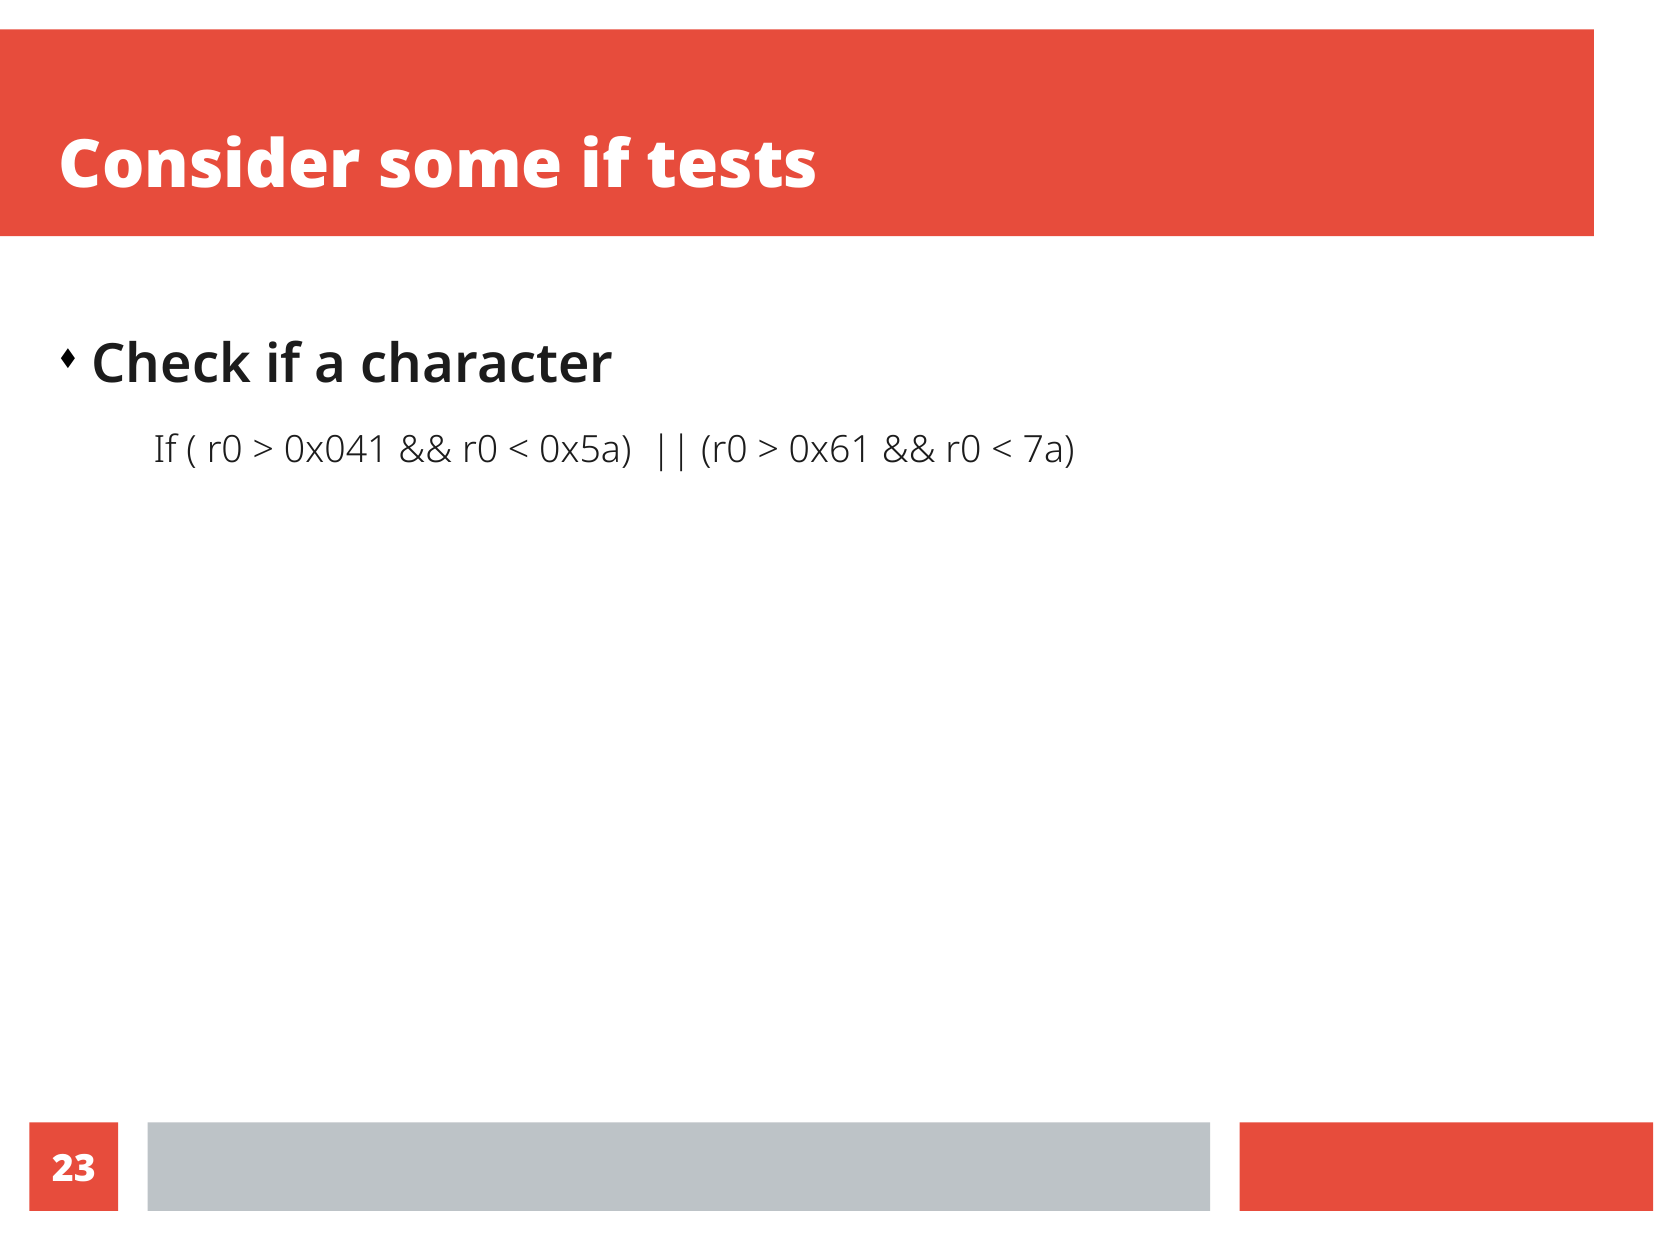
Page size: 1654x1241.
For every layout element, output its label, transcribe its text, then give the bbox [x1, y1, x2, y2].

list Check if a character If ( r0 > 0x041 && r0 < 0x5a) || (r0 > 0x61 && r0 < 7a) [58, 324, 1565, 1093]
title Consider some if tests [58, 59, 1594, 207]
